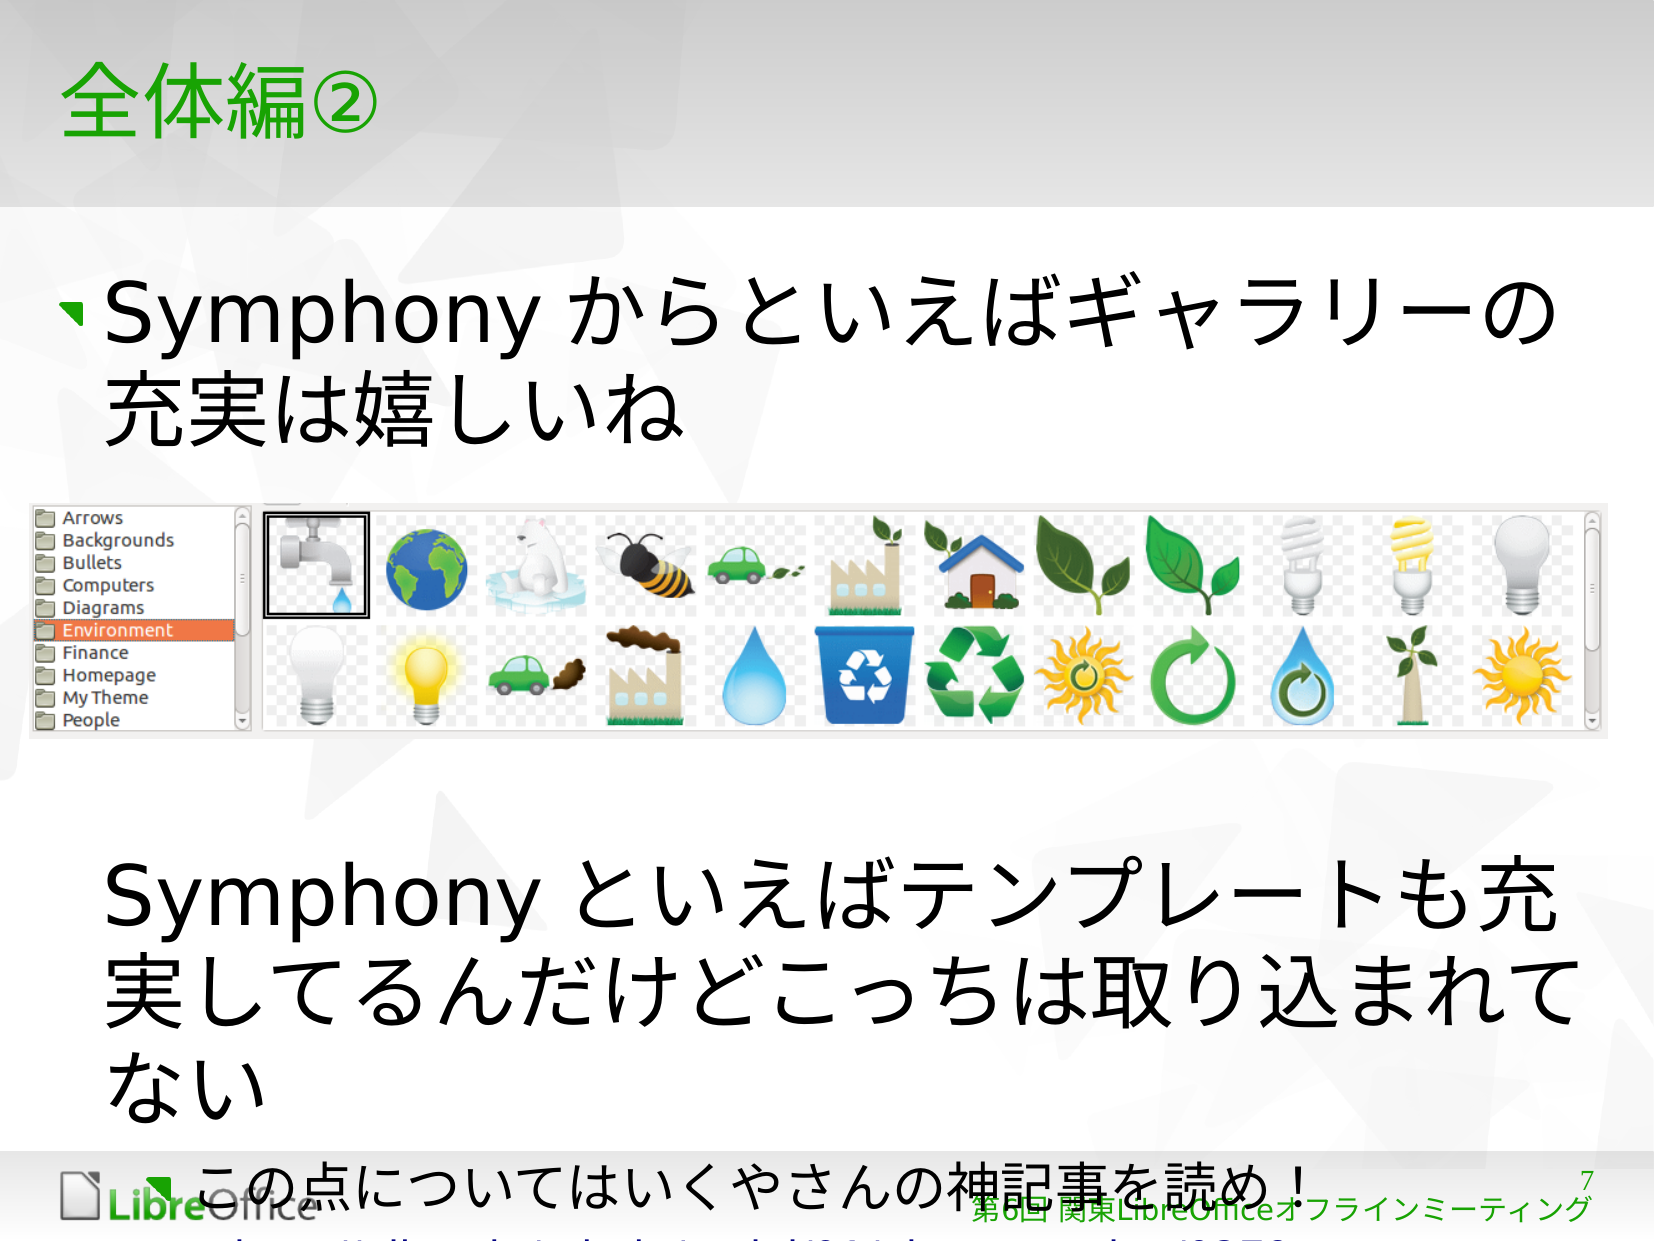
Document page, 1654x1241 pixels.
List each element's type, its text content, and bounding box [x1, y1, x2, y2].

list Symphonyからといえばギャラリーの充実は嬉しいね Symphonyといえばテンプレートも充実してるんだけどこっちは取り込まれてない この点についてはいくやさんの神記事を読め！ http://gihyo.jp/admin/serial/01/ubuntu-recipe/0279 [59, 739, 1595, 1205]
title 全体編② [59, 29, 1595, 178]
picture [0, 0, 1654, 1169]
list Symphonyからといえばギャラリーの充実は嬉しいね Symphonyといえばテンプレートも充実してるんだけどこっちは取り込まれてない この点についてはいくやさんの神記事を読め！ http://gihyo.jp/admin/serial/01/ubuntu-recipe/0279 [59, 265, 1595, 503]
picture [41, 1152, 337, 1240]
